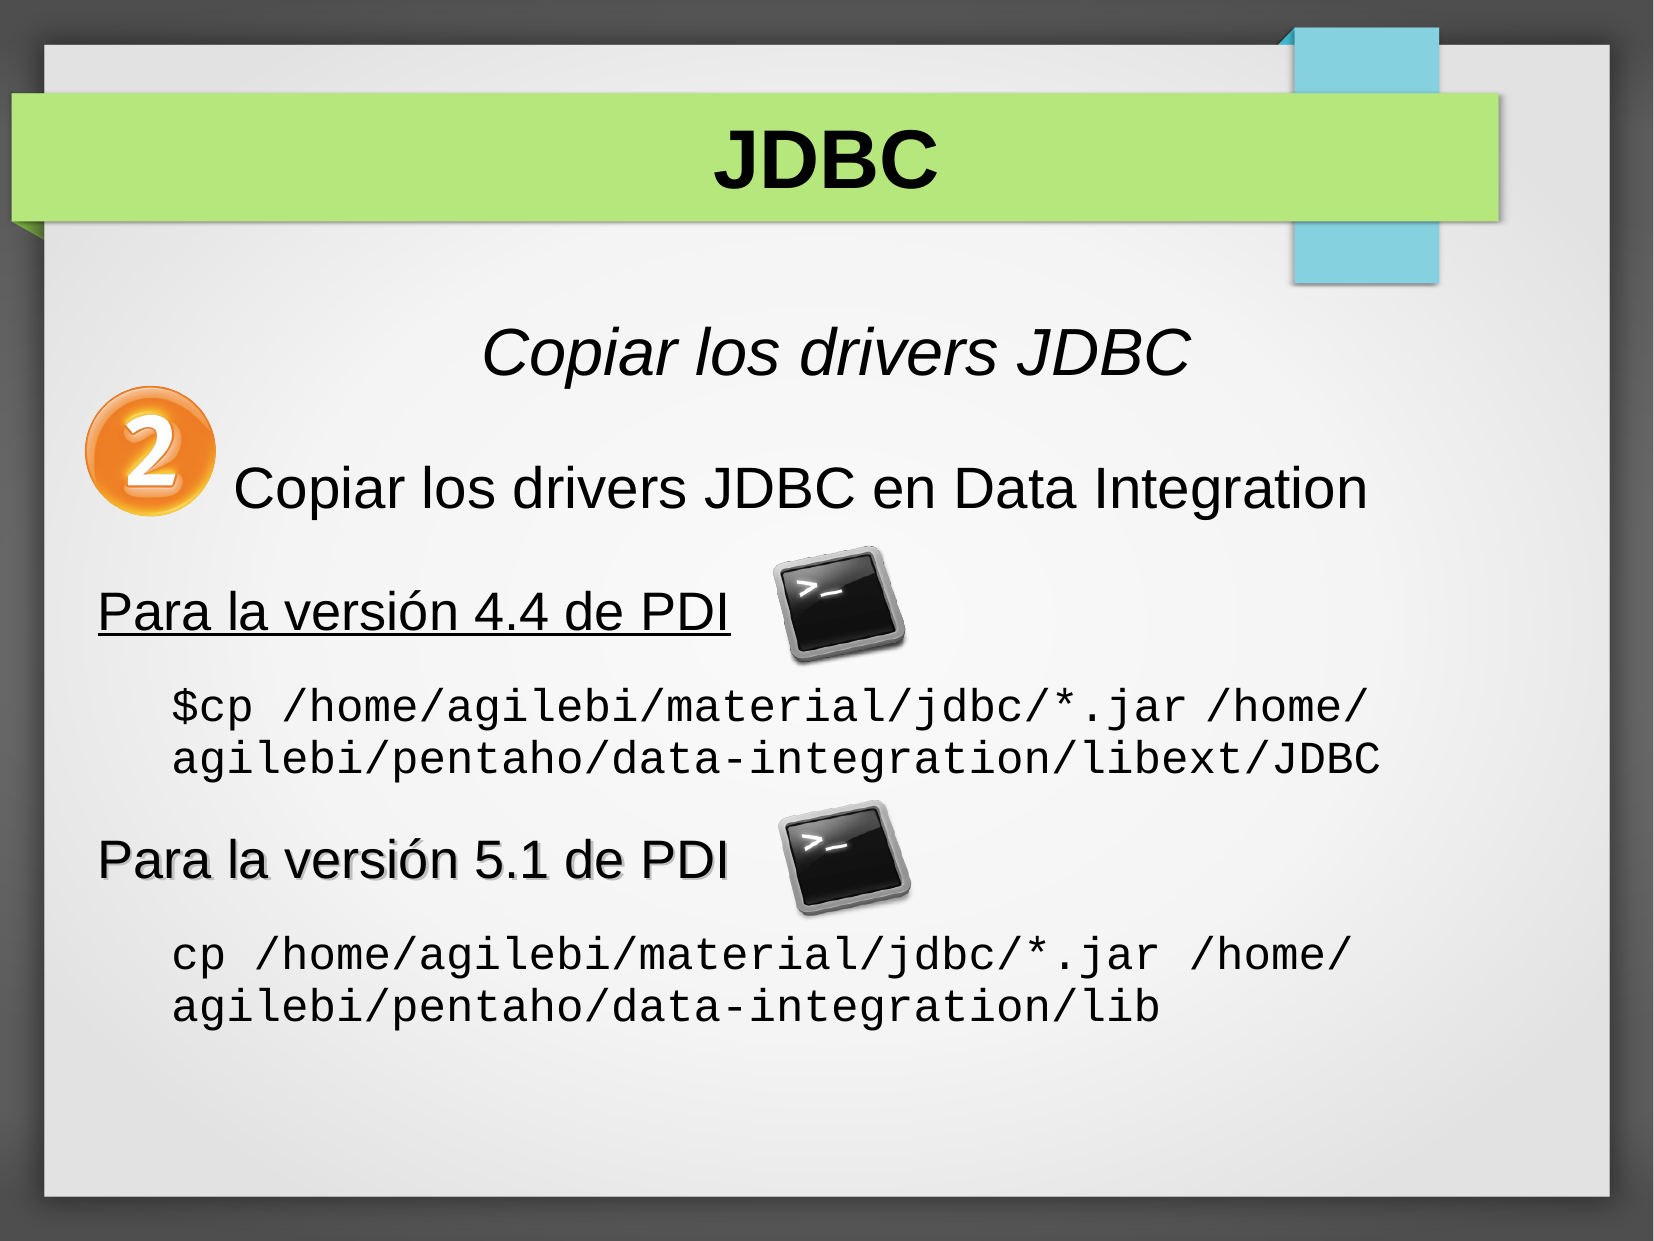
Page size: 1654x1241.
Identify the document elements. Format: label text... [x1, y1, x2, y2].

text_box Copiar los drivers JDBC en Data Integration Para la versión 4.4 de PDI $cp /home/agilebi/material/jdbc/*.jar /home/ agilebi/pentaho/data-integration/libext/JDBC Para la versión 5.1 de PDI cp /home/agilebi/material/jdbc/*.jar /home/ agilebi/pentaho/data-integration/lib [82, 448, 1548, 1045]
title JDBC [70, 106, 1583, 213]
picture [0, 0, 1654, 1241]
text_box Copiar los drivers JDBC [466, 307, 1210, 397]
